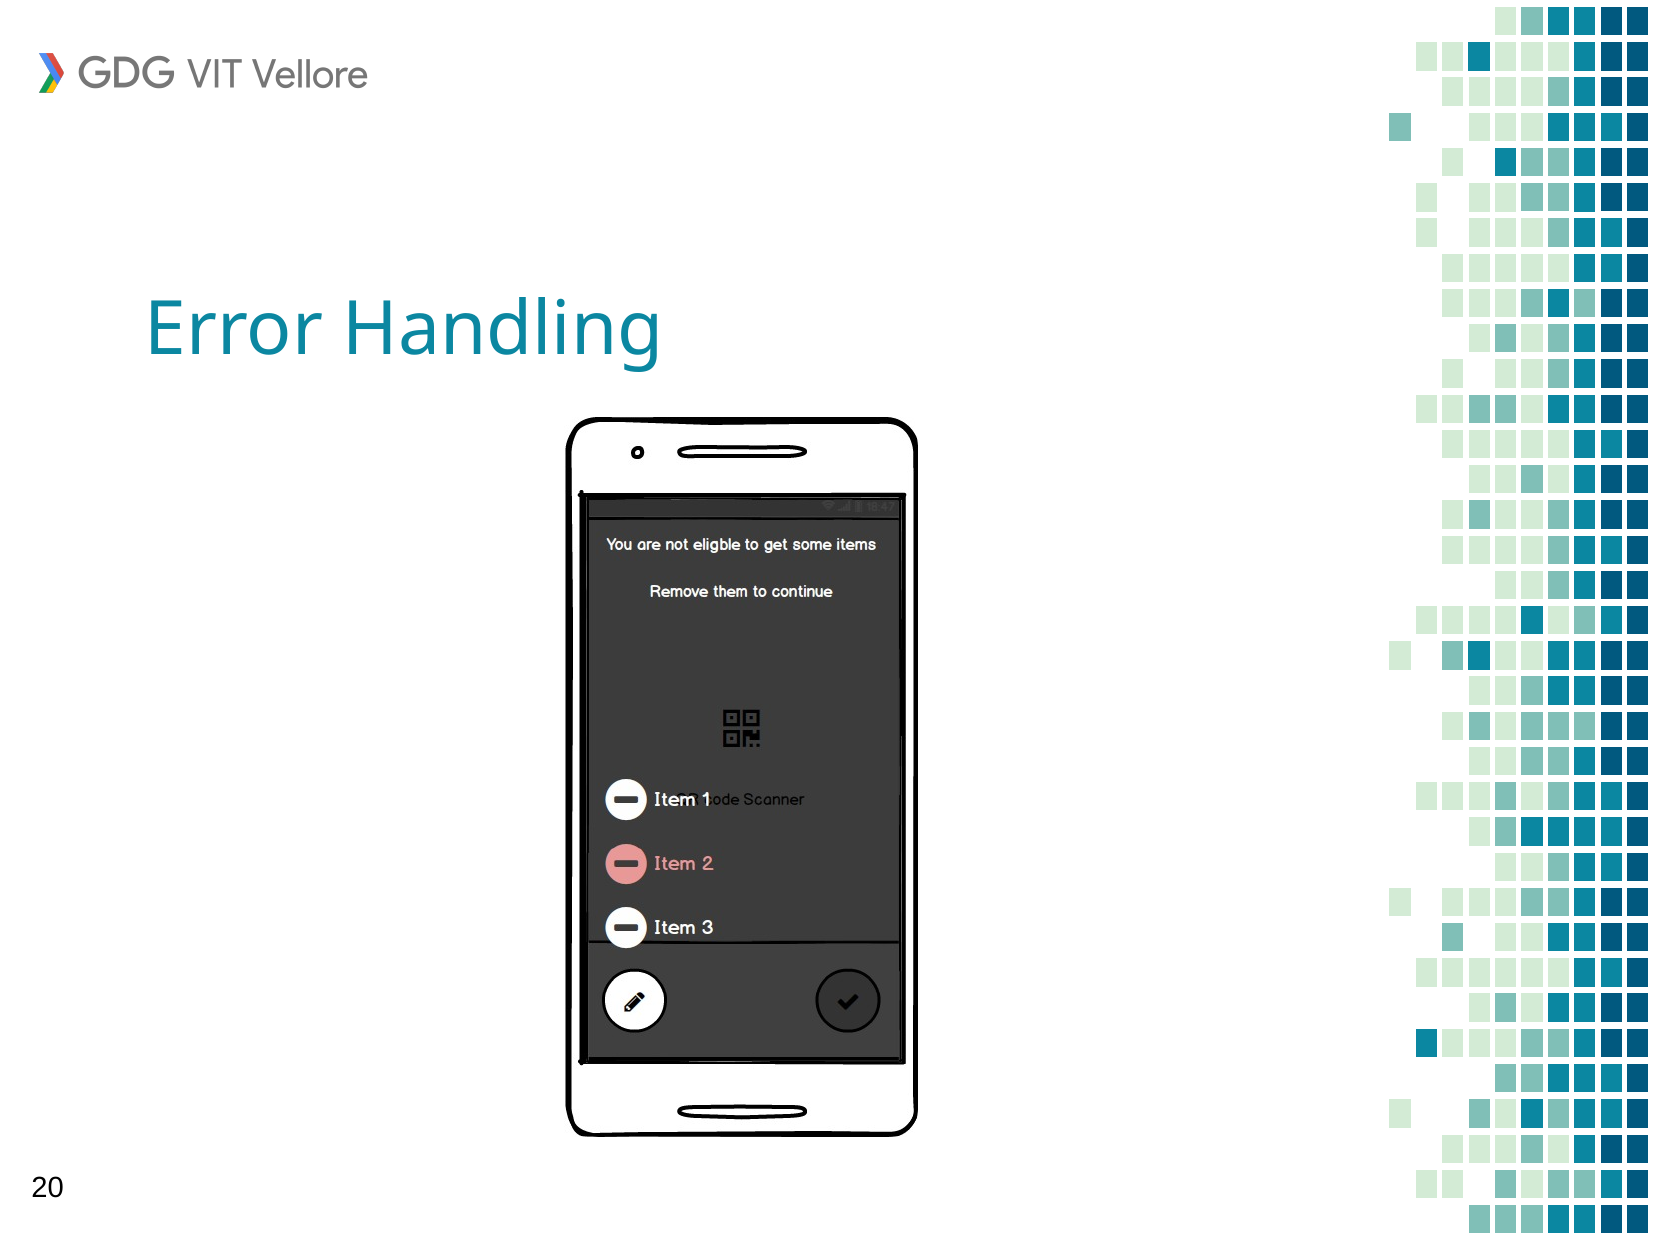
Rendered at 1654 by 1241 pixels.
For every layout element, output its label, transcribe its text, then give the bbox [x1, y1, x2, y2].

title Error Handling [129, 178, 1353, 385]
picture [0, 3, 408, 142]
slide_number <number> [16, 1138, 116, 1233]
picture [564, 417, 918, 1137]
